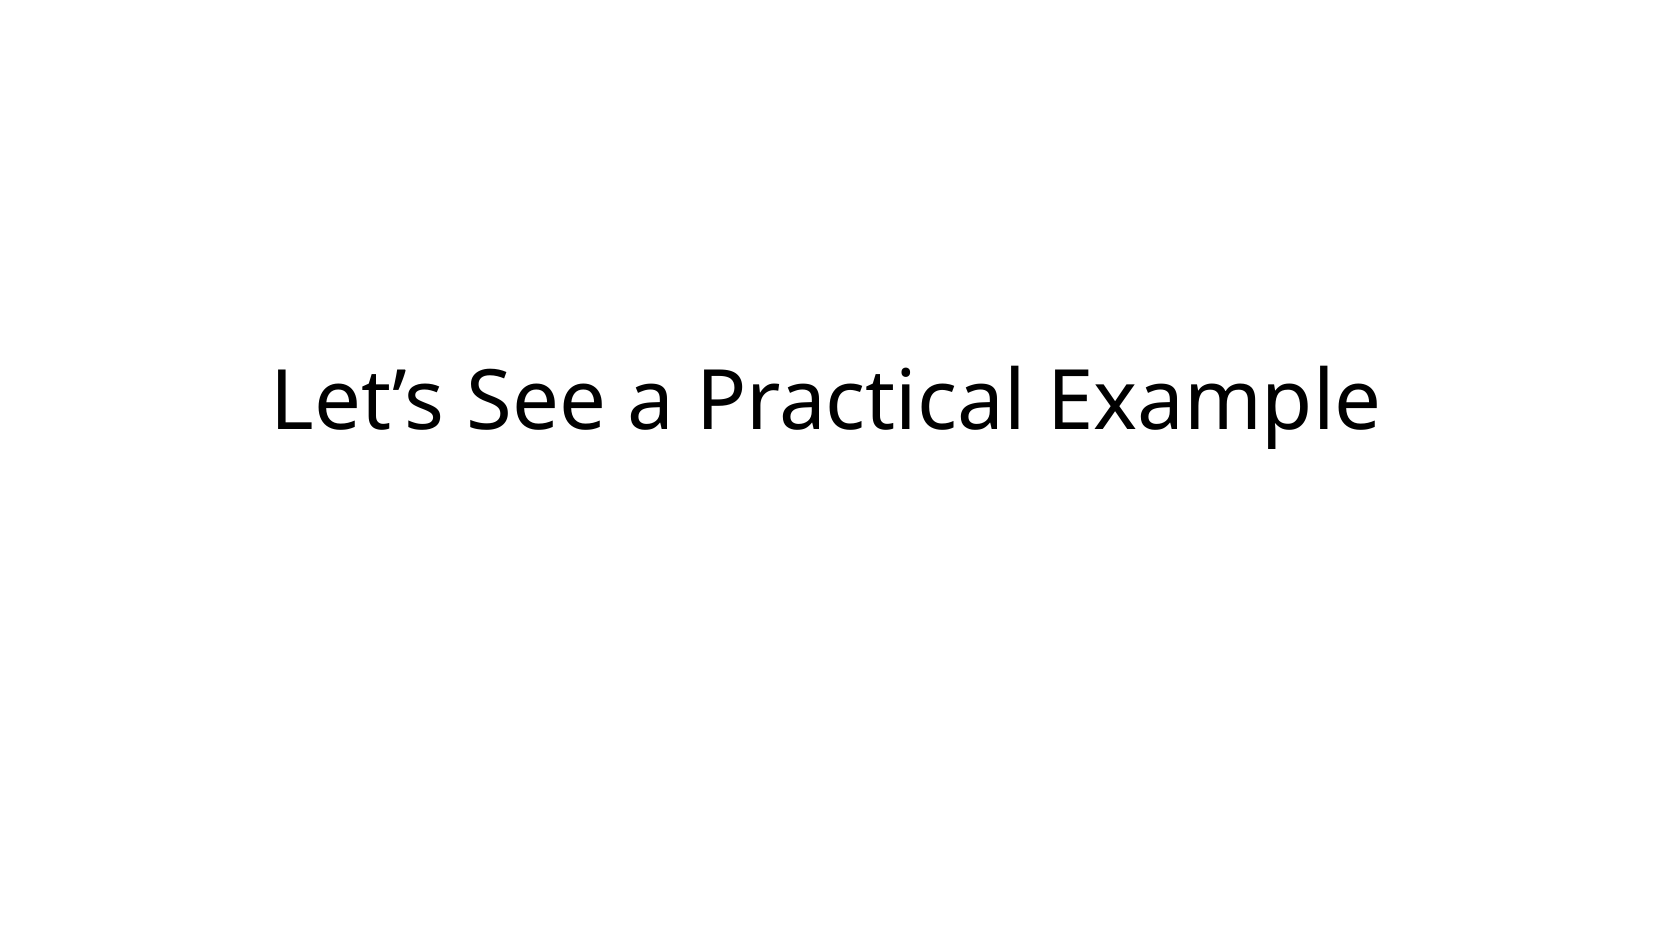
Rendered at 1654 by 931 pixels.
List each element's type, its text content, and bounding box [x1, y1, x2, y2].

subtitle Let’s See a Practical Example [82, 37, 1571, 757]
